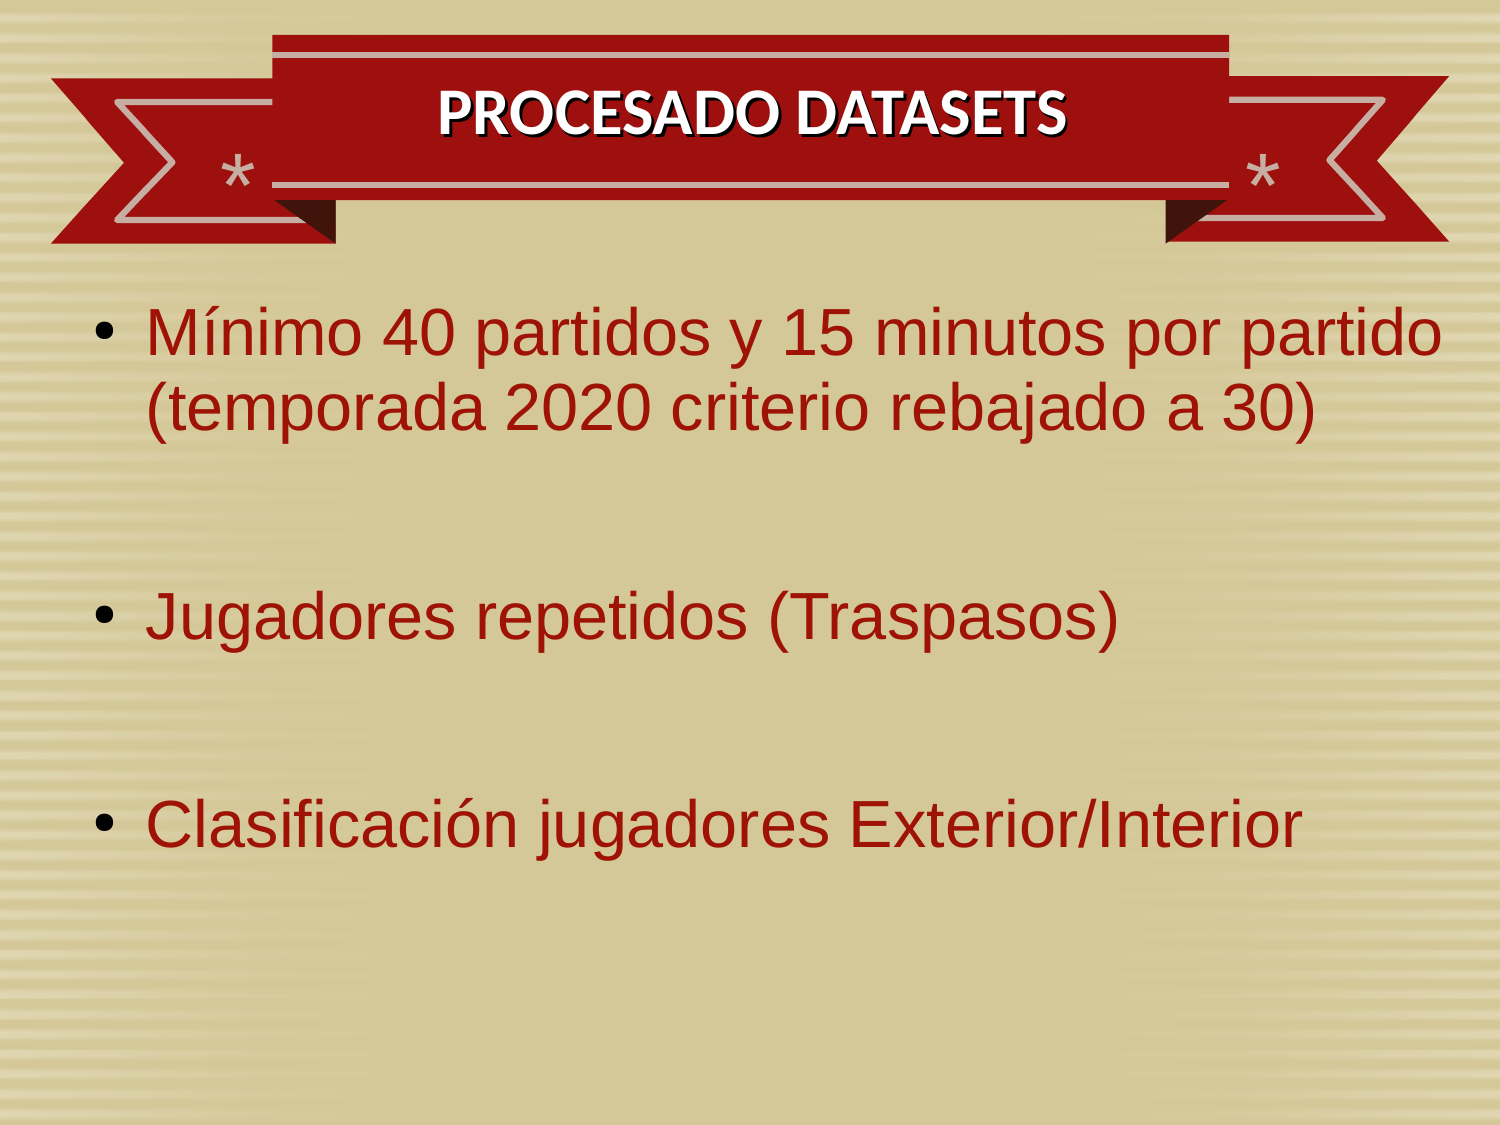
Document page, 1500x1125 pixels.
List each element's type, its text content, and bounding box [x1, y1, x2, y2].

title PROCESADO DATASETS [265, 59, 1241, 178]
picture [0, 0, 1500, 1125]
list Mínimo 40 partidos y 15 minutos por partido (temporada 2020 criterio rebajado a 30) Jugadores repetidos (Traspasos) Clasificación jugadores Exterior/Interior [75, 295, 1447, 1006]
